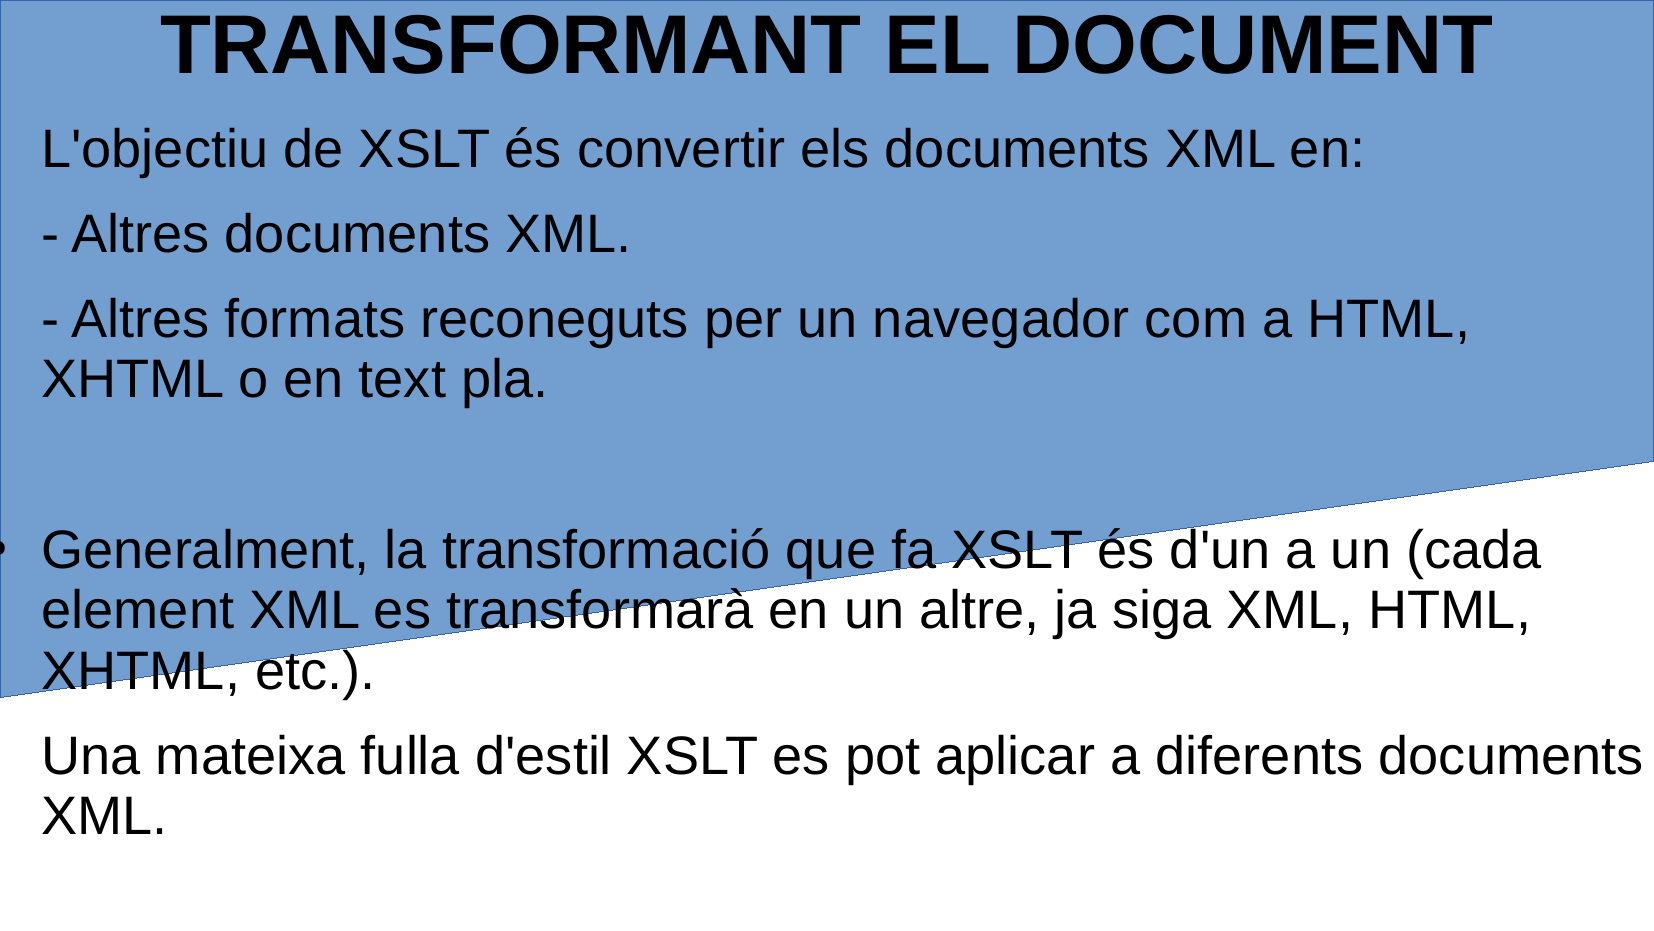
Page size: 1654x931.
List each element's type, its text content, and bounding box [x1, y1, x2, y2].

title TRANSFORMANT EL DOCUMENT [29, 0, 1625, 118]
list L'objectiu de XSLT és convertir els documents XML en: - Altres documents XML. - Altres formats reconeguts per un navegador com a HTML, XHTML o en text pla. Generalment, la transformació que fa XSLT és d'un a un (cada element XML es transformarà en un altre, ja siga XML, HTML, XHTML, etc.). Una mateixa fulla d'estil XSLT es pot aplicar a diferents documents XML. [0, 118, 1654, 931]
